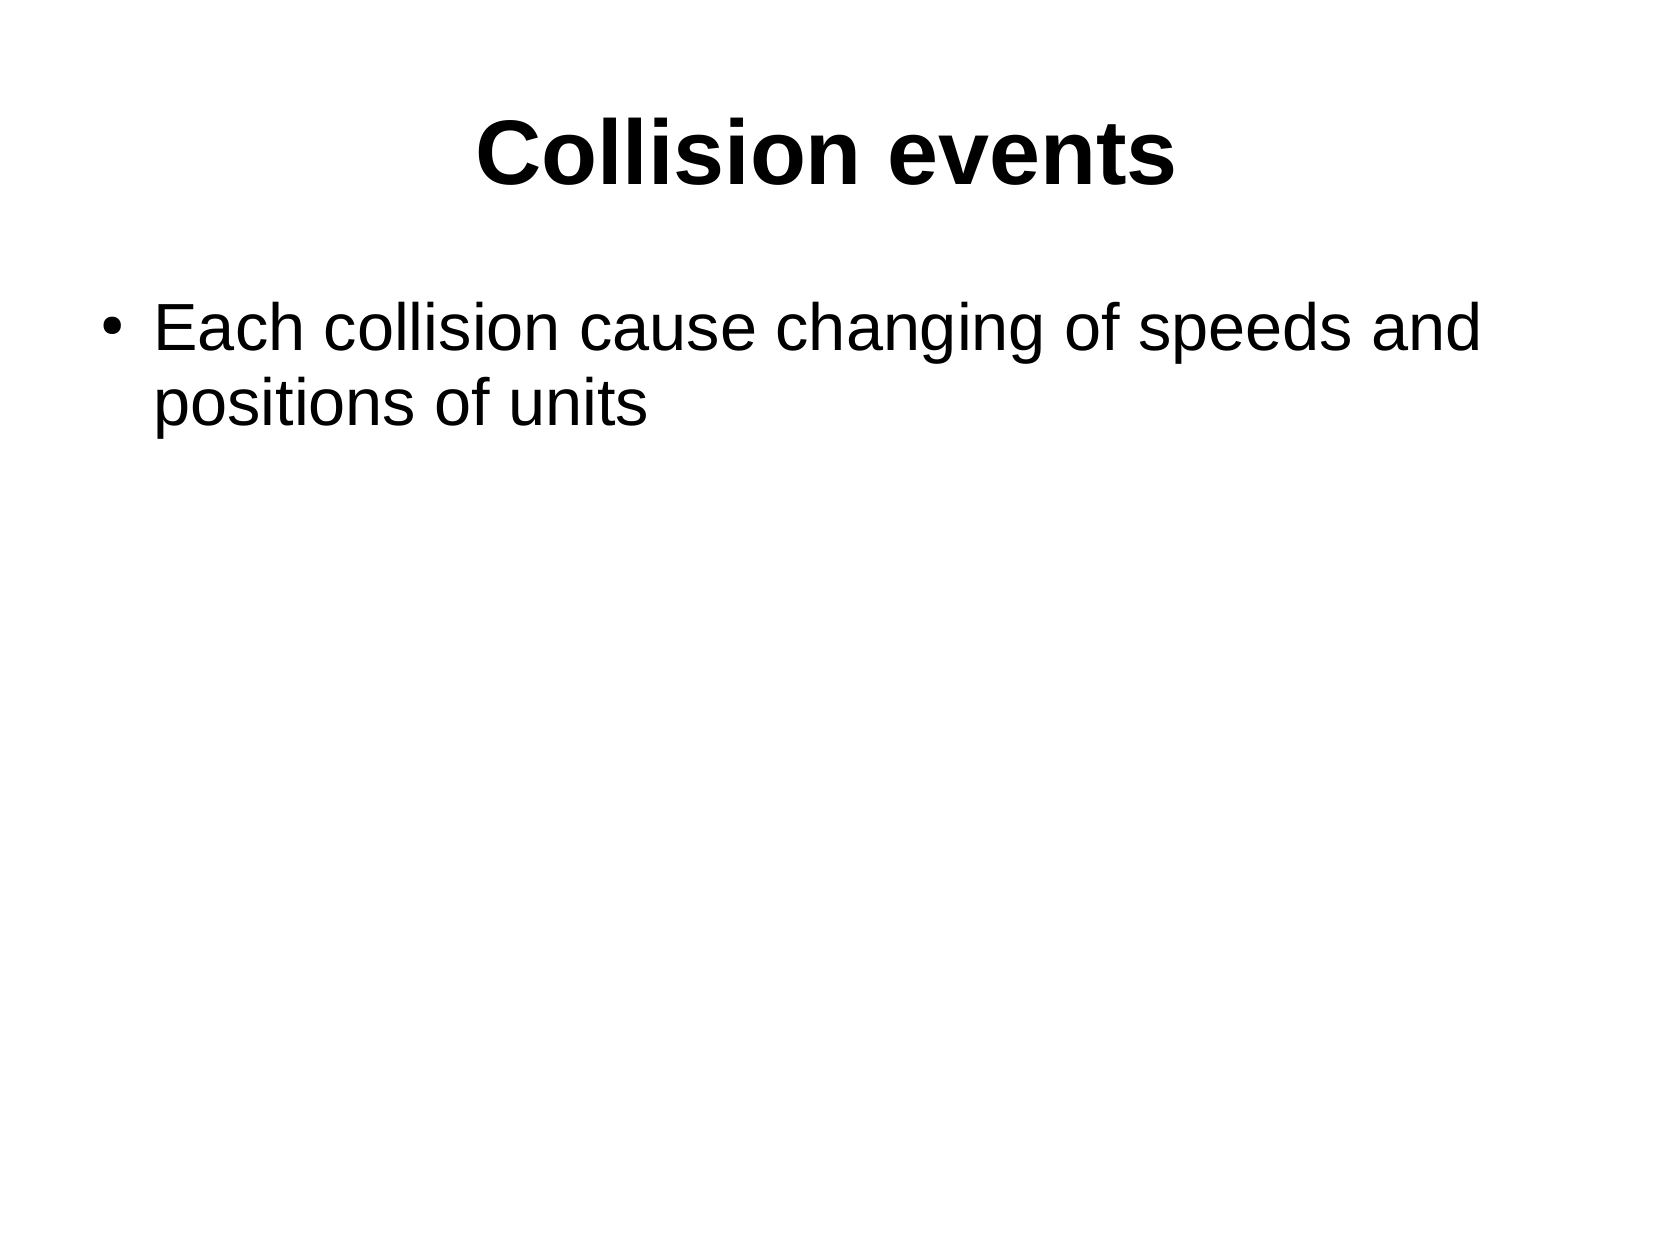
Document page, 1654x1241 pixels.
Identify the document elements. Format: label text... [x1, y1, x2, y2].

title Collision events [82, 49, 1571, 257]
list Each collision cause changing of speeds and positions of units [82, 290, 1571, 1010]
